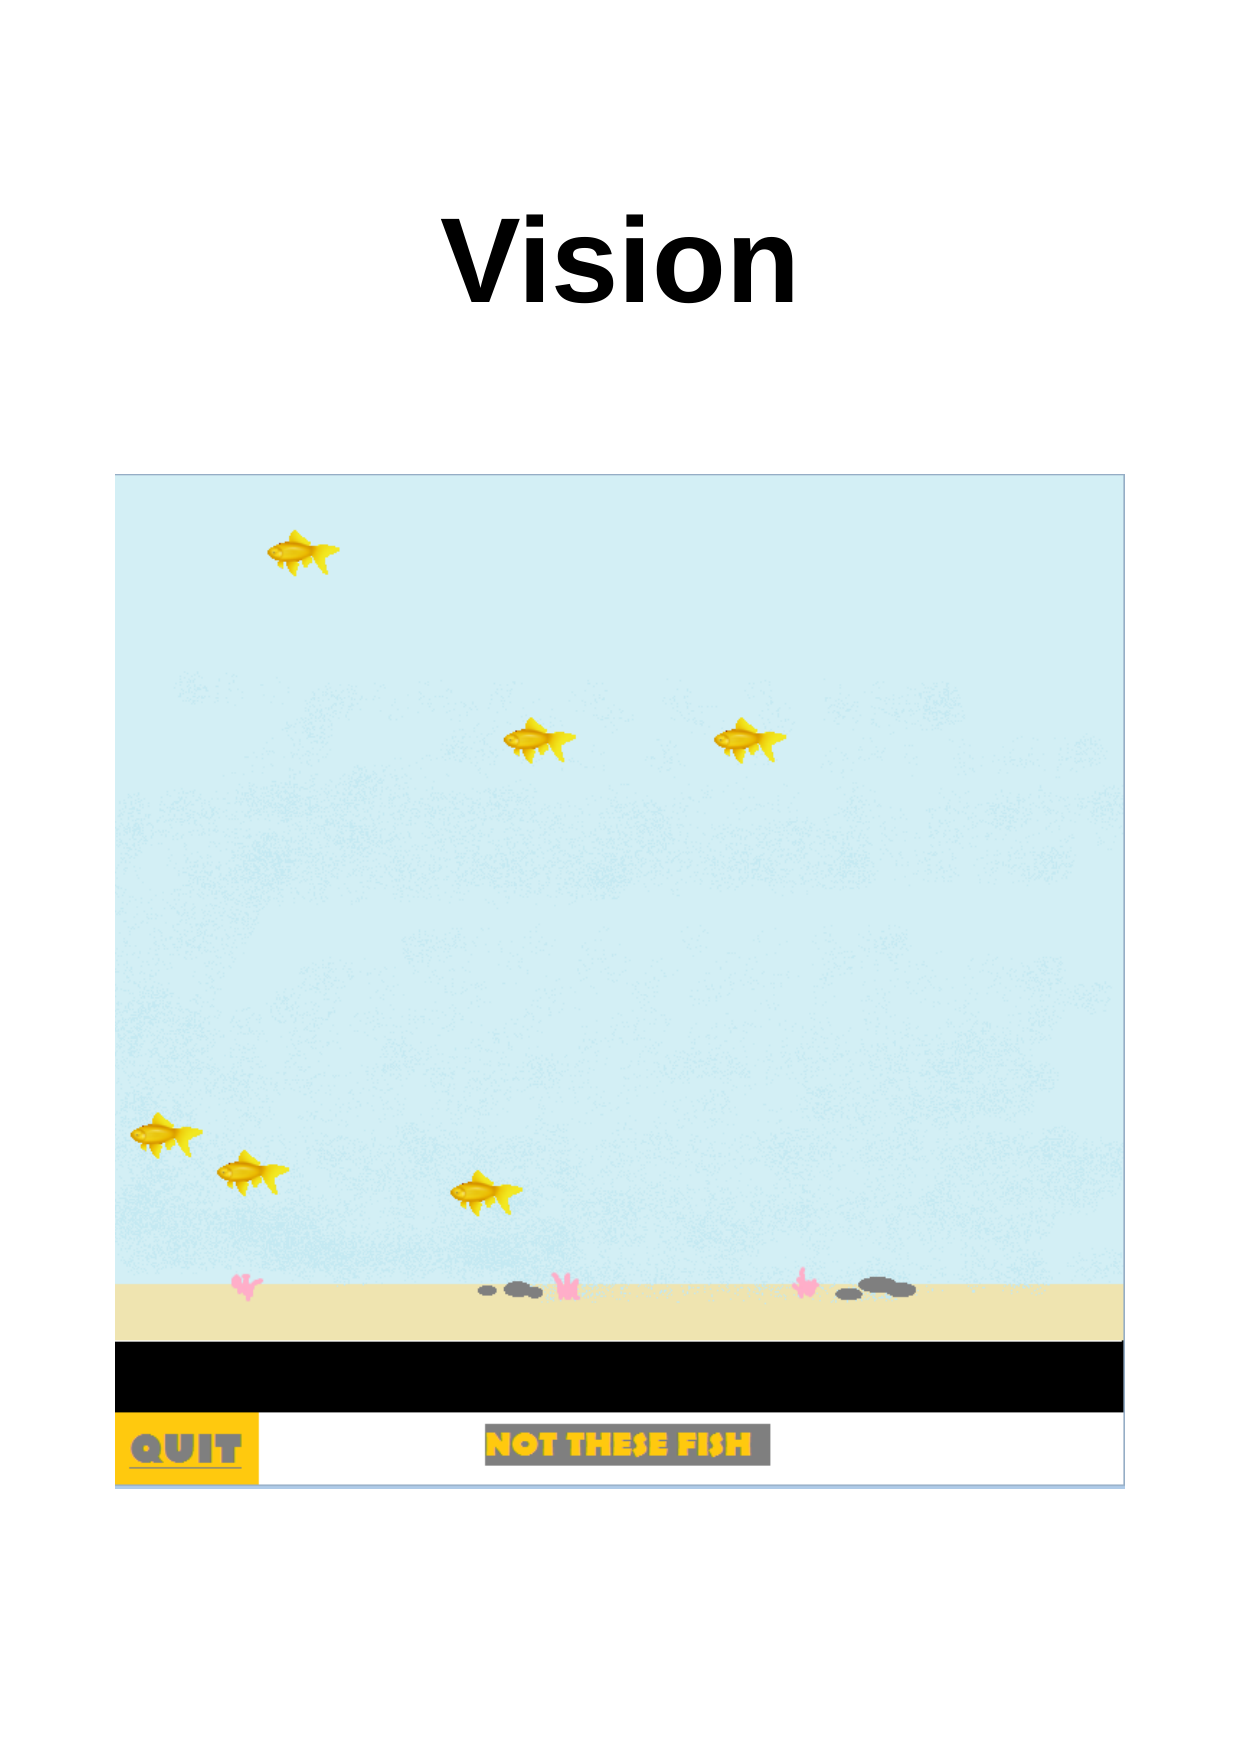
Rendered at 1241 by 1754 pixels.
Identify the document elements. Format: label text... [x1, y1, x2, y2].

picture [115, 474, 1125, 1489]
title Vision [115, 124, 1125, 398]
